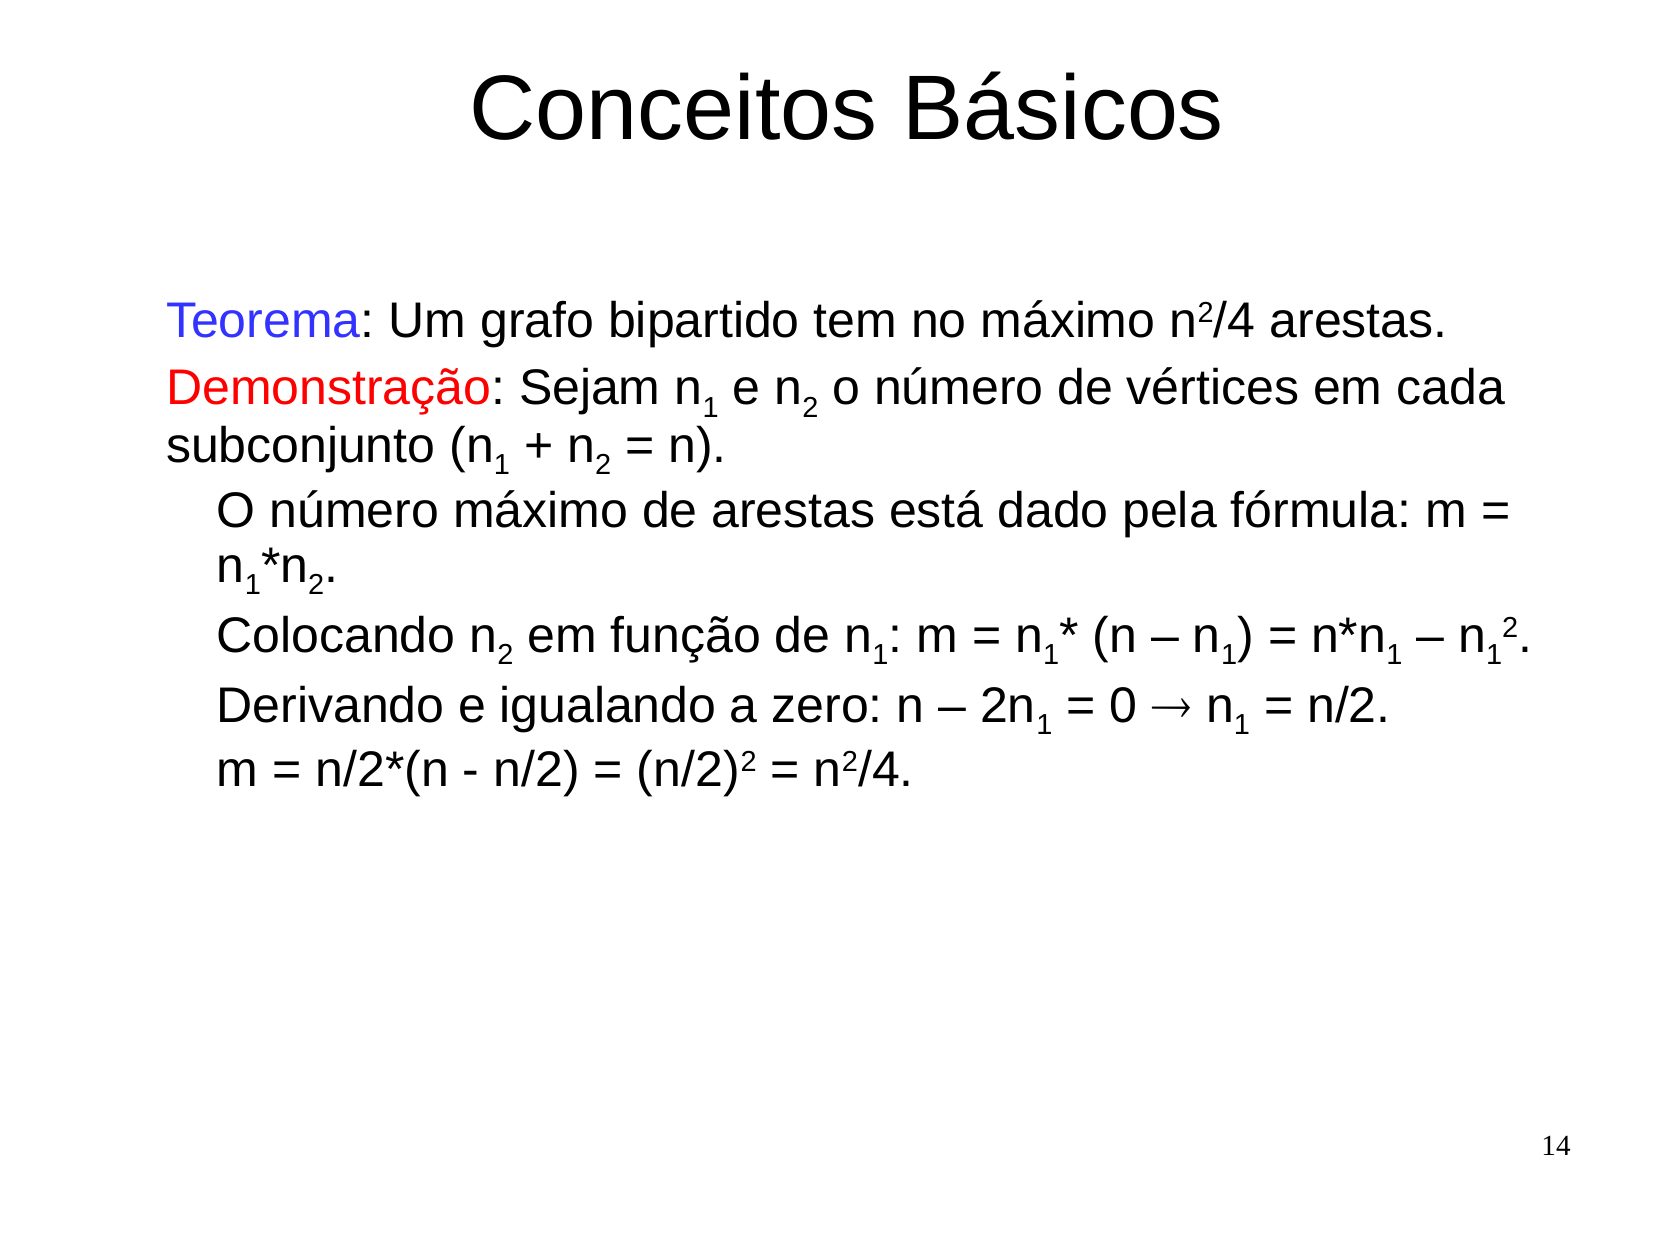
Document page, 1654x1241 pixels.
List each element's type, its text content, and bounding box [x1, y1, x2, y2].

title Conceitos Básicos [261, 42, 1433, 173]
list Teorema: Um grafo bipartido tem no máximo n2/4 arestas. Demonstração: Sejam n1 e n2 o número de vértices em cada subconjunto (n1 + n2 = n). O número máximo de arestas está dado pela fórmula: m = n1*n2. Colocando n2 em função de n1: m = n1* (n – n1) = n*n1 – n12. Derivando e igualando a zero: n – 2n1 = 0  n1 = n/2. m = n/2*(n - n/2) = (n/2)2 = n2/4. [151, 289, 1599, 1020]
